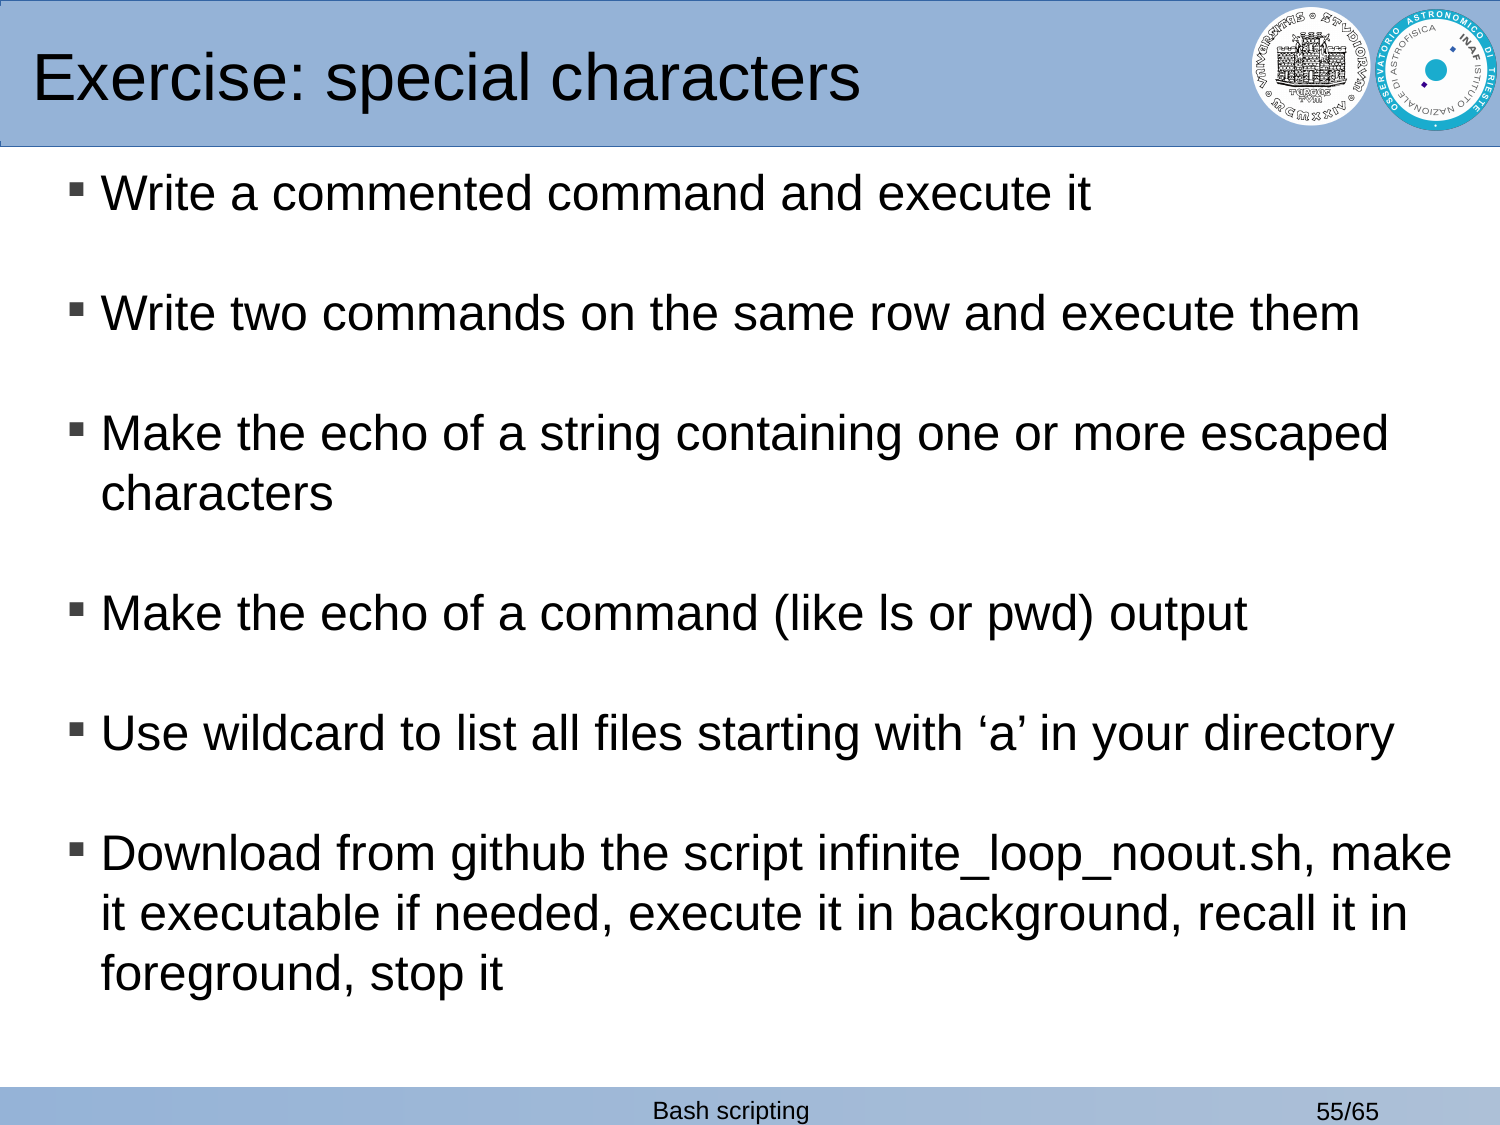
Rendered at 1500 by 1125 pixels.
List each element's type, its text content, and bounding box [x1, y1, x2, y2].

text_box Exercise: special characters [0, 5, 1232, 141]
list Write a commented command and execute it Write two commands on the same row and execute them Make the echo of a string containing one or more escaped characters Make the echo of a command (like ls or pwd) output Use wildcard to list all files starting with ‘a’ in your directory Download from github the script infinite_loop_noout.sh, make it executable if needed, execute it in background, recall it in foreground, stop it [10, 152, 1500, 1099]
picture [1252, 0, 1500, 152]
